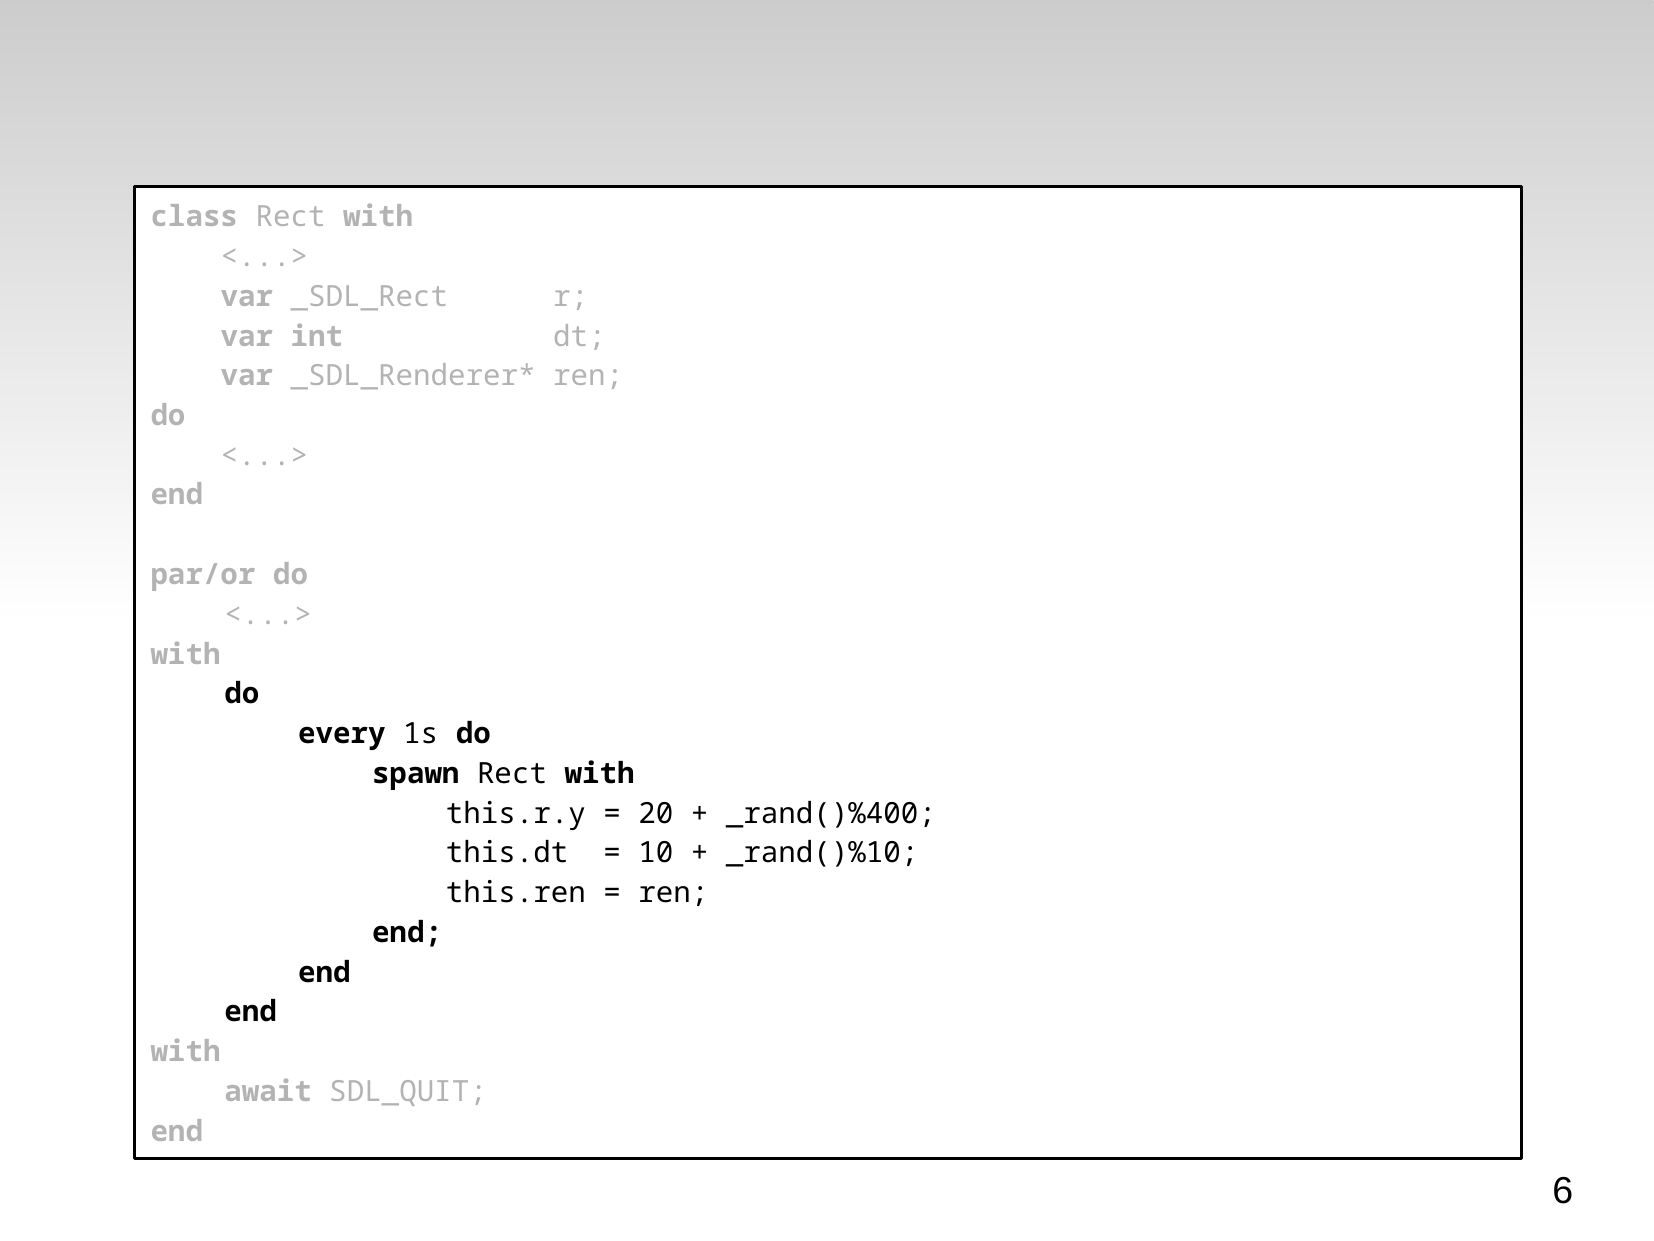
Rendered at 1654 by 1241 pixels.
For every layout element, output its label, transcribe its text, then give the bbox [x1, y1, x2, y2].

text_box class Rect with <...> var _SDL_Rect r; var int dt; var _SDL_Renderer* ren; do <...> end par/or do <...> with do every 1s do spawn Rect with this.r.y = 20 + _rand()%400; this.dt = 10 + _rand()%10; this.ren = ren; end; end end with await SDL_QUIT; end [134, 186, 1522, 1040]
text_box 6 [1537, 1162, 1588, 1220]
